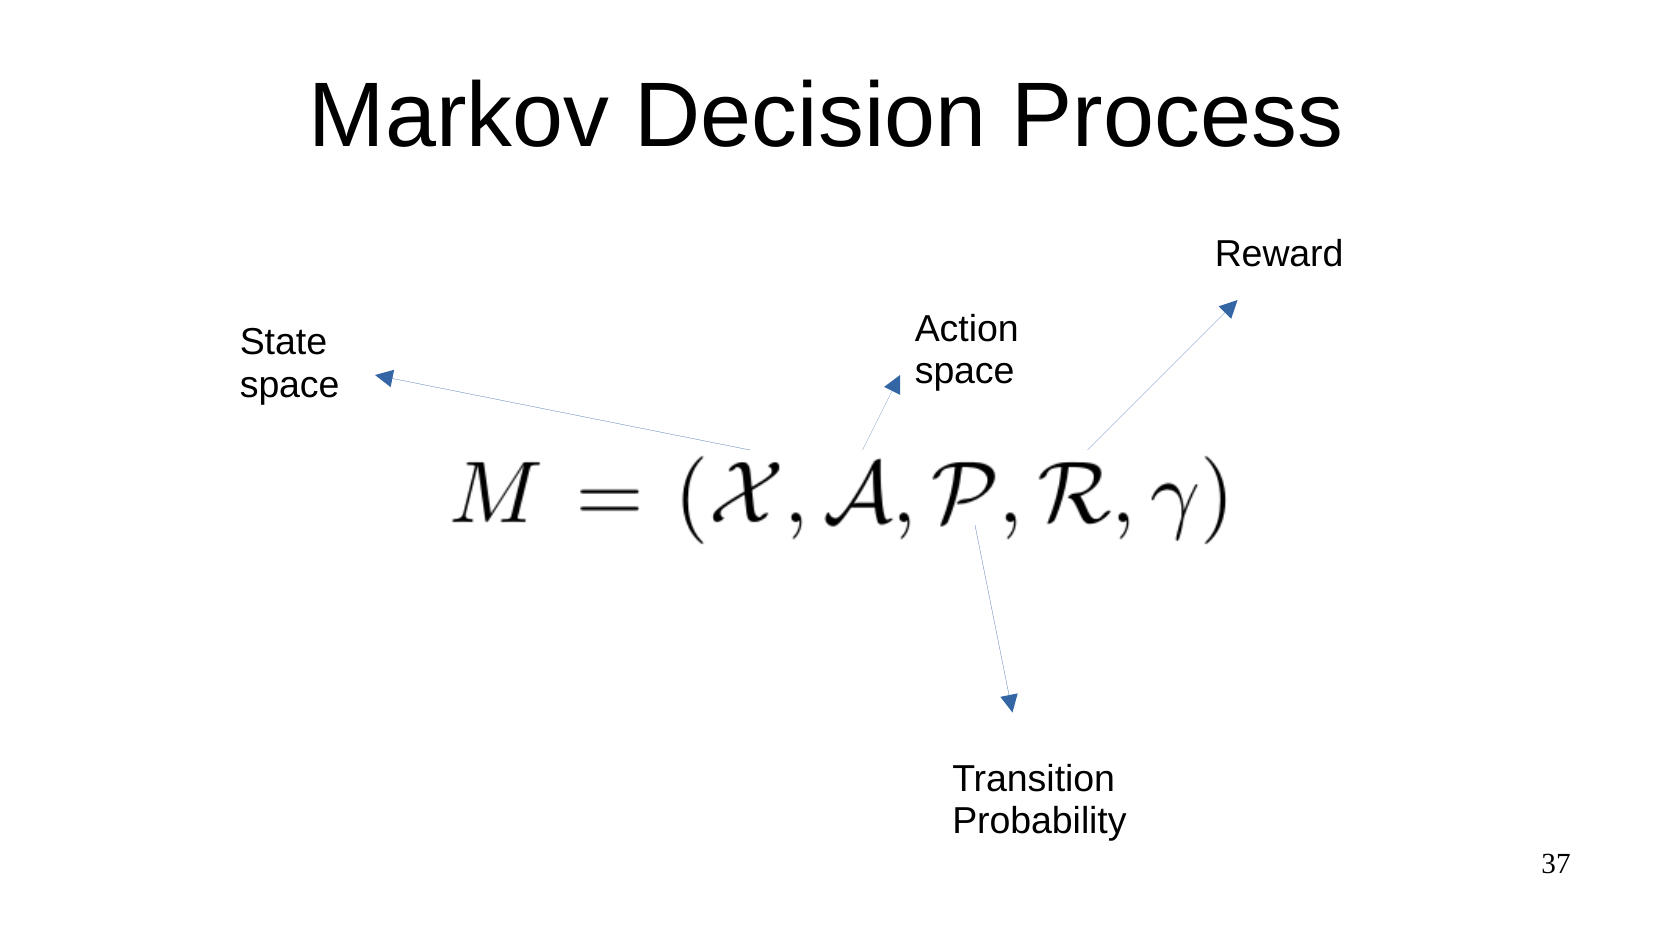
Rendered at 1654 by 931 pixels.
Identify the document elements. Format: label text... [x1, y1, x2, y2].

text_box Reward [1200, 225, 1388, 301]
text_box Transition Probability [937, 750, 1163, 849]
picture [446, 425, 1238, 563]
text_box State space [225, 313, 376, 413]
title Markov Decision Process [82, 37, 1571, 193]
text_box Action space [900, 300, 1051, 399]
